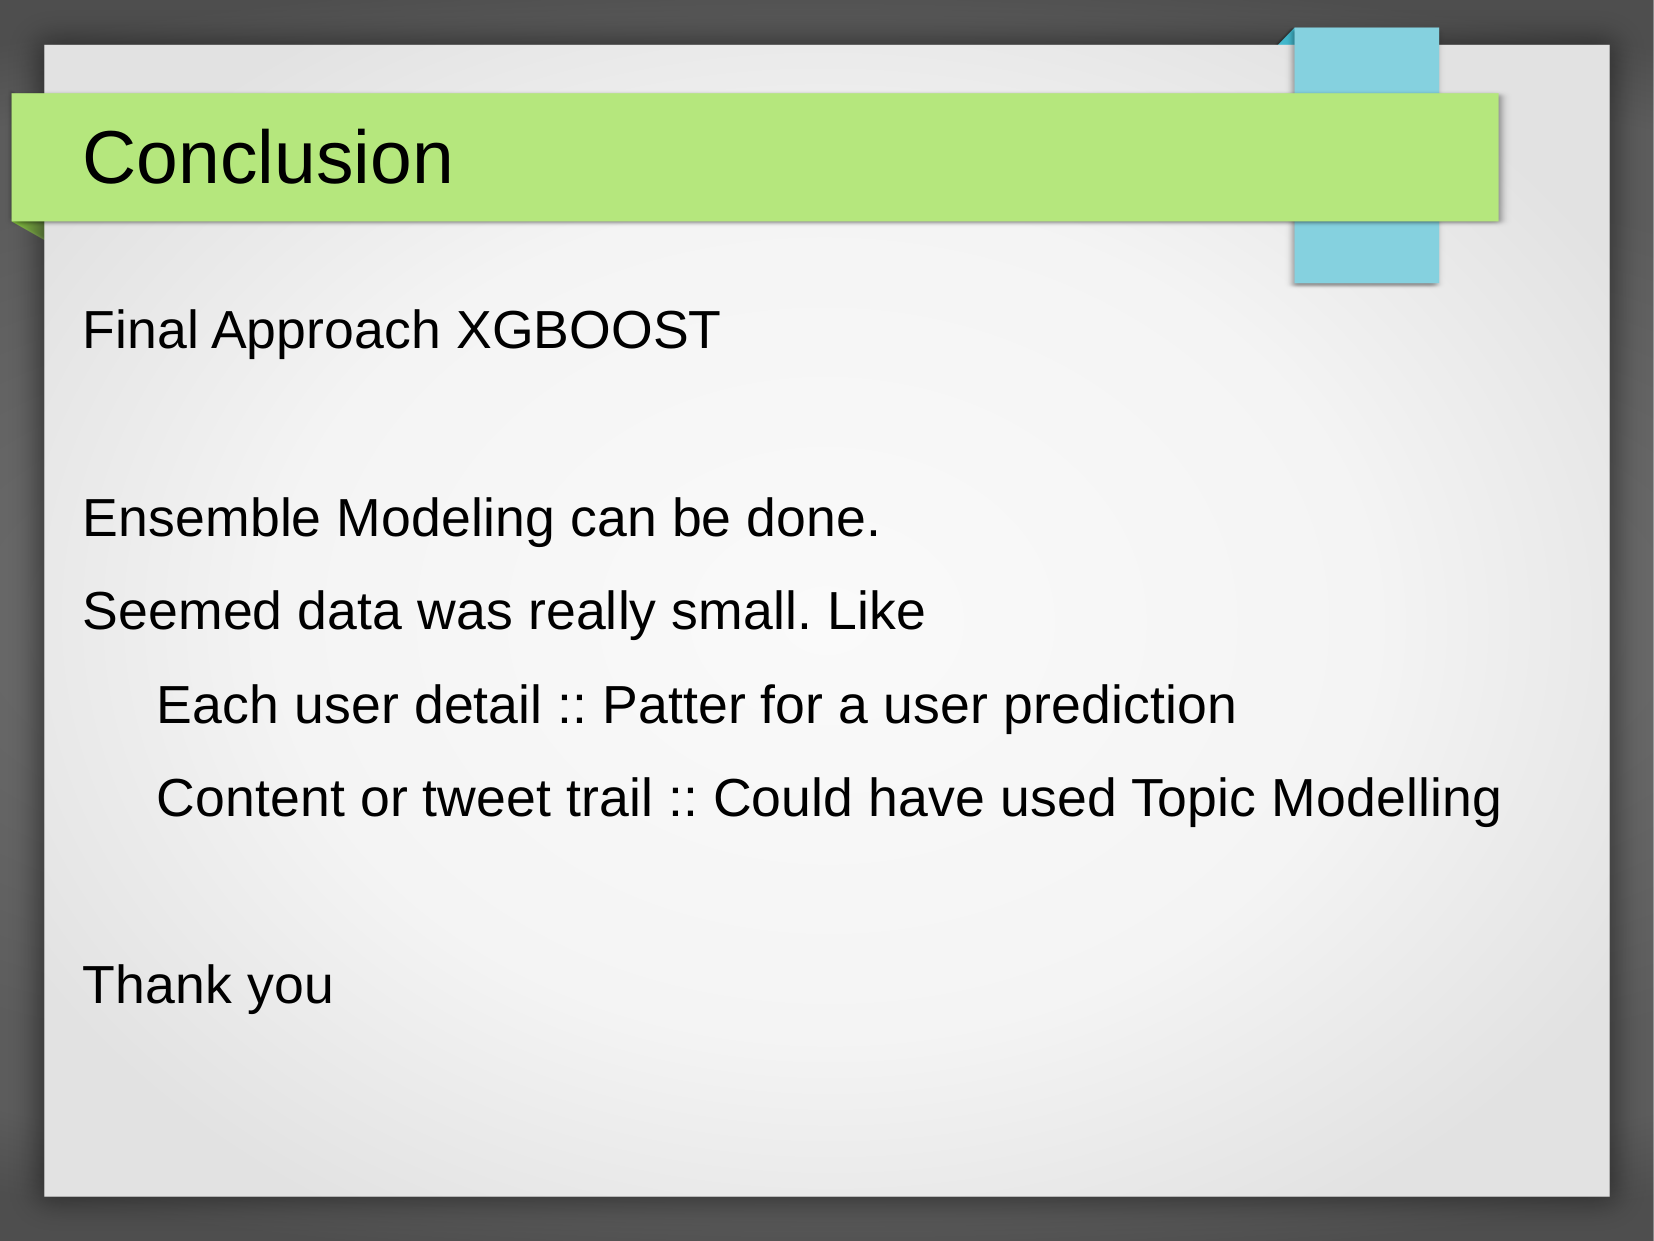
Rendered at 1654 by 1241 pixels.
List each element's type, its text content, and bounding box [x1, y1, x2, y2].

title Conclusion [82, 94, 1264, 213]
list Final Approach XGBOOST Ensemble Modeling can be done. Seemed data was really small. Like Each user detail :: Patter for a user prediction Content or tweet trail :: Could have used Topic Modelling Thank you [82, 295, 1571, 1015]
